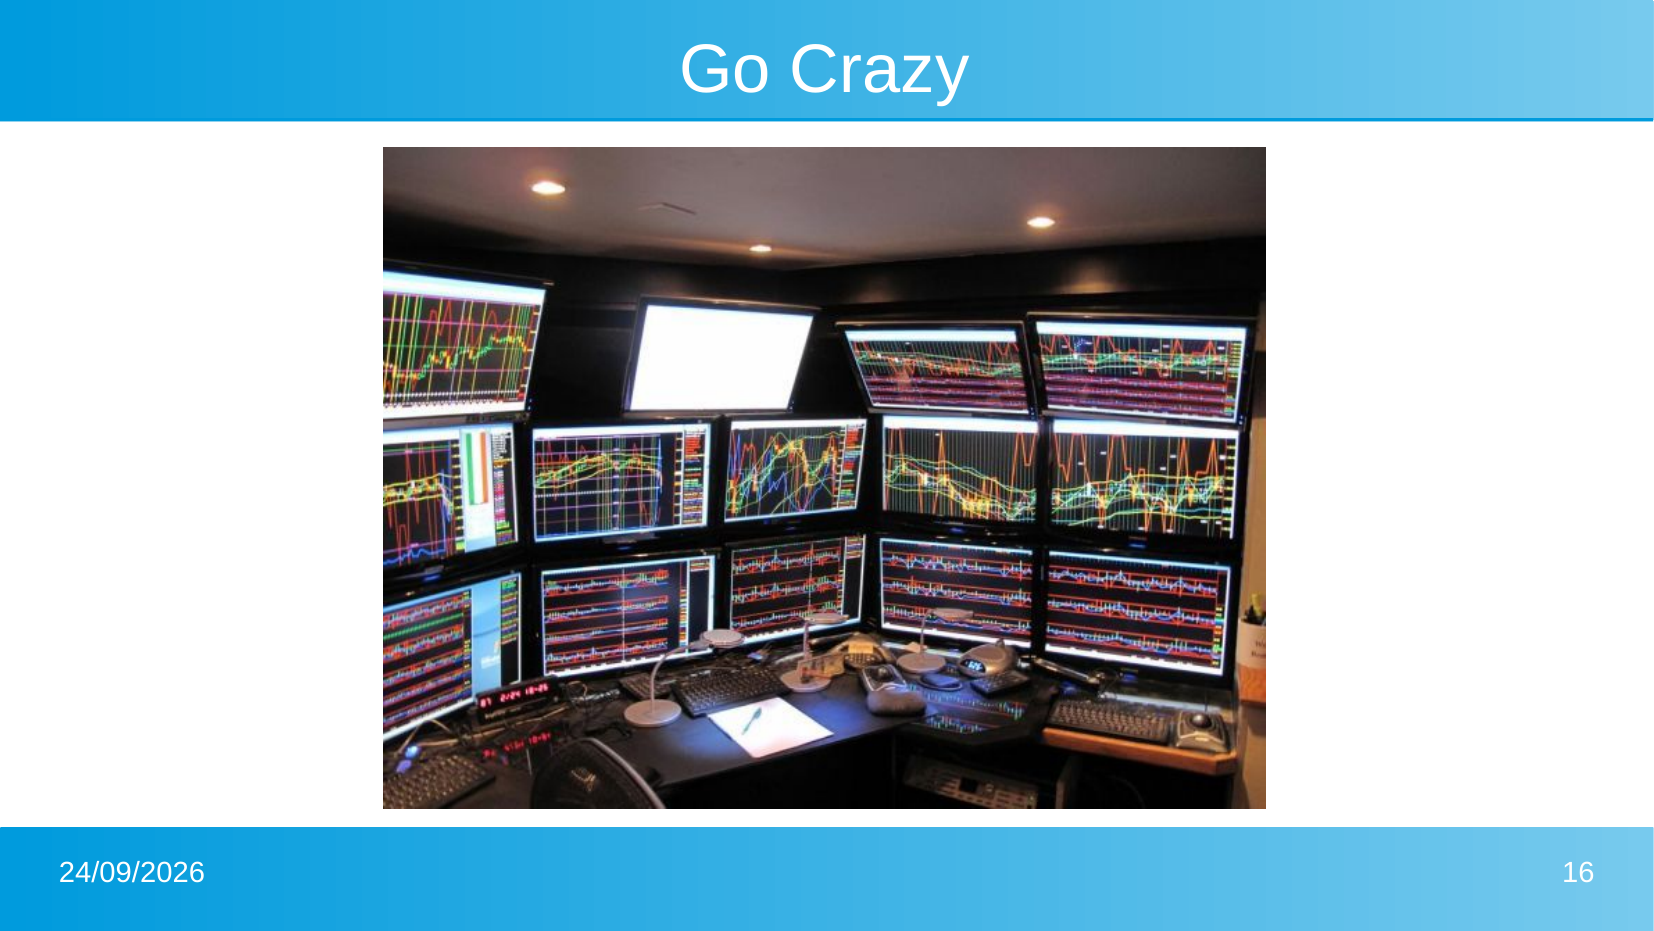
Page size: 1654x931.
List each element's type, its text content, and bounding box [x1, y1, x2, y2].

picture [383, 147, 1266, 809]
title Go Crazy [59, 29, 1595, 108]
